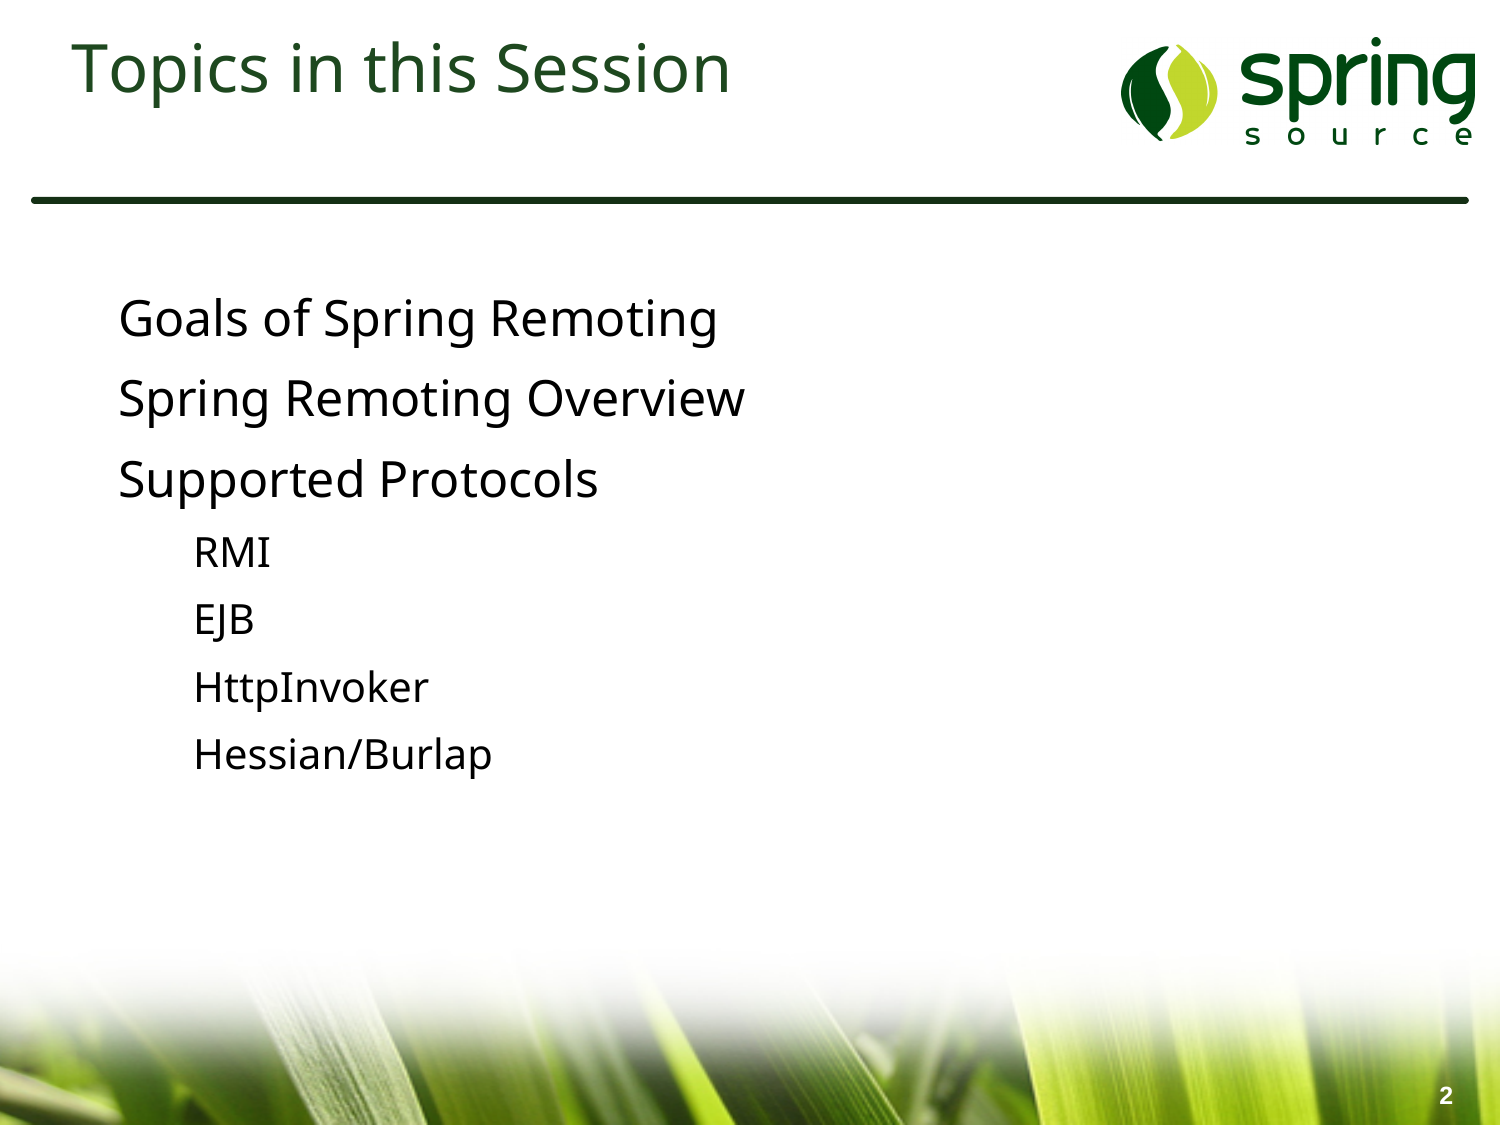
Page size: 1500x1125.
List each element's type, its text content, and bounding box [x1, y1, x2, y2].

picture [1121, 37, 1475, 145]
picture [0, 944, 1500, 1125]
title Topics in this Session [56, 13, 1089, 176]
list Goals of Spring Remoting Spring Remoting Overview Supported Protocols RMI EJB HttpInvoker Hessian/Burlap [103, 275, 1394, 938]
